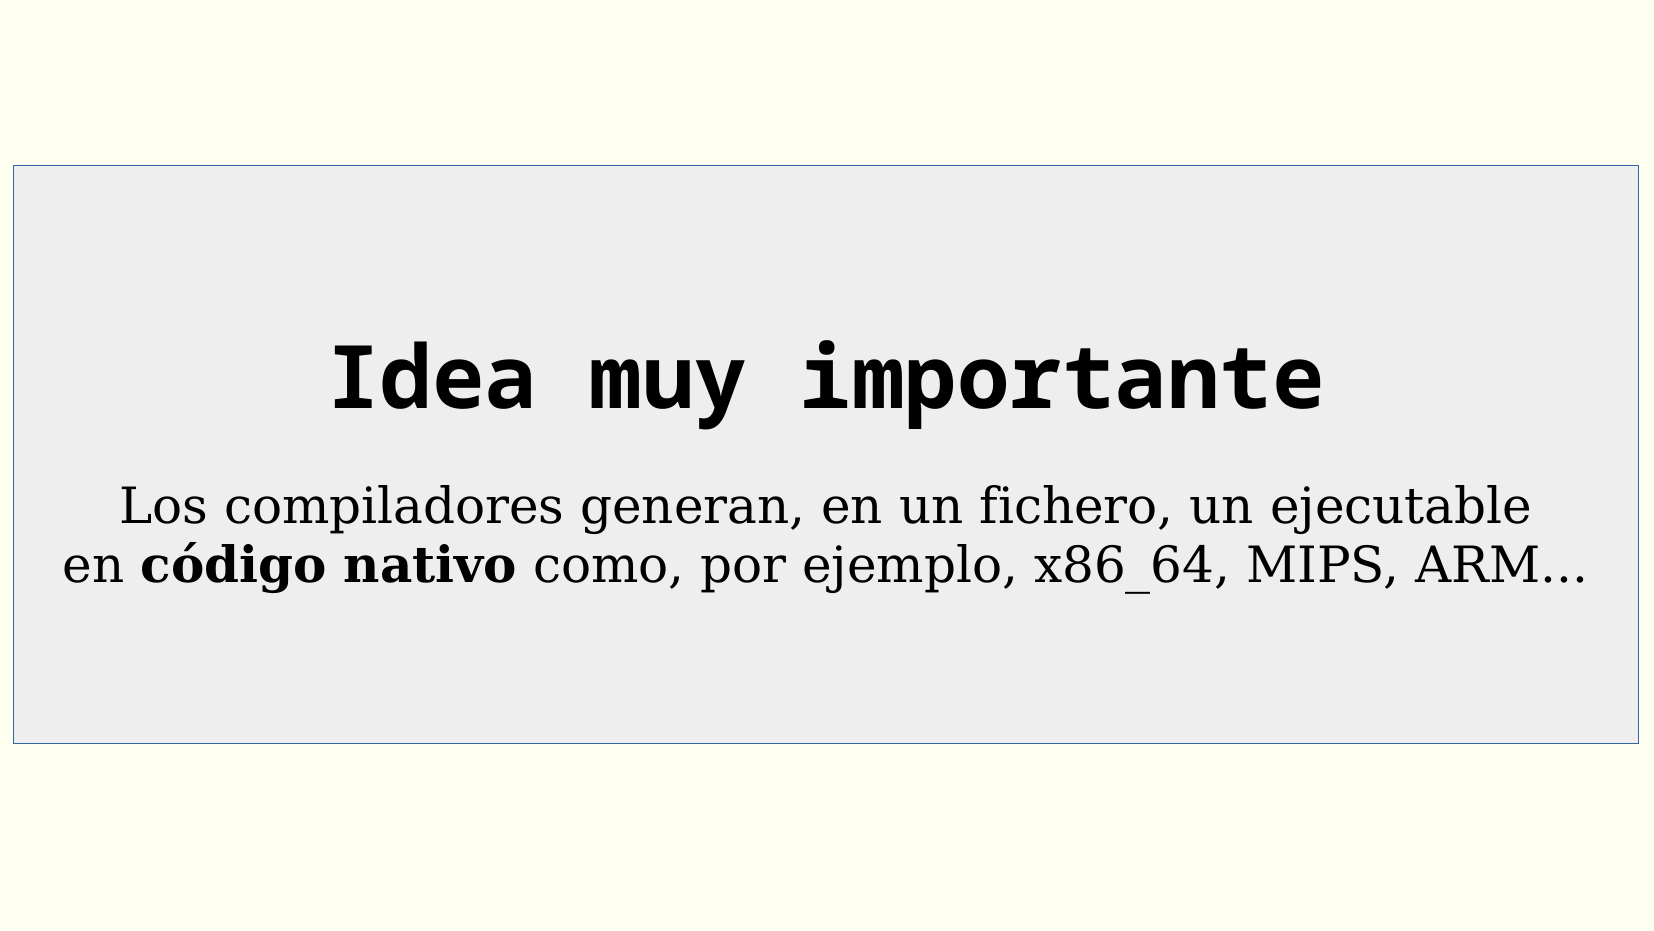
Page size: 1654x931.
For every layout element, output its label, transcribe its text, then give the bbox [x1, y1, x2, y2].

text_box Idea muy importante Los compiladores generan, en un fichero, un ejecutable en código nativo como, por ejemplo, x86_64, MIPS, ARM... [13, 165, 1639, 744]
